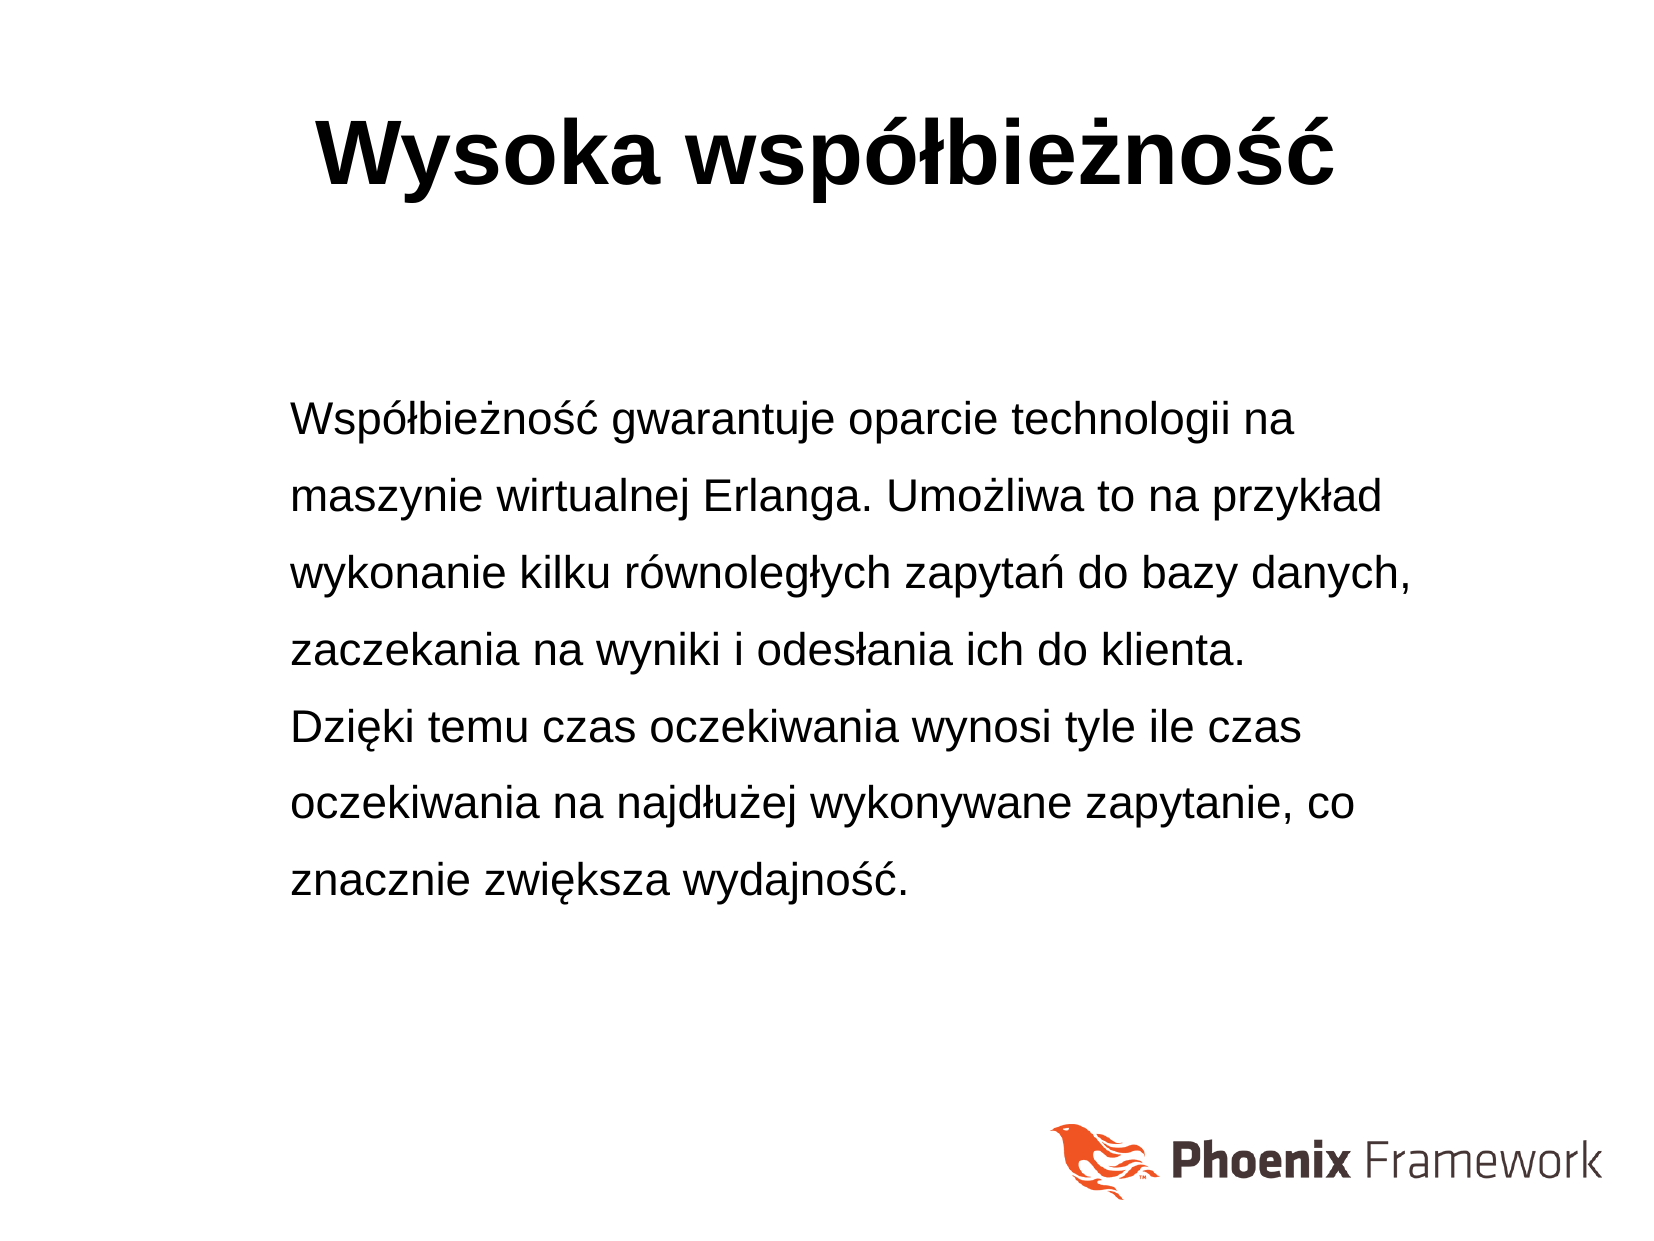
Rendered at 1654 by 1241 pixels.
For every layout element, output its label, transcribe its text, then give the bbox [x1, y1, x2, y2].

title Wysoka współbieżność [82, 49, 1571, 257]
picture [1050, 1124, 1602, 1201]
text_box Współbieżność gwarantuje oparcie technologii na maszynie wirtualnej Erlanga. Umożliwa to na przykład wykonanie kilku równoległych zapytań do bazy danych, zaczekania na wyniki i odesłania ich do klienta. Dzięki temu czas oczekiwania wynosi tyle ile czas oczekiwania na najdłużej wykonywane zapytanie, co znacznie zwiększa wydajność. [240, 360, 1486, 888]
